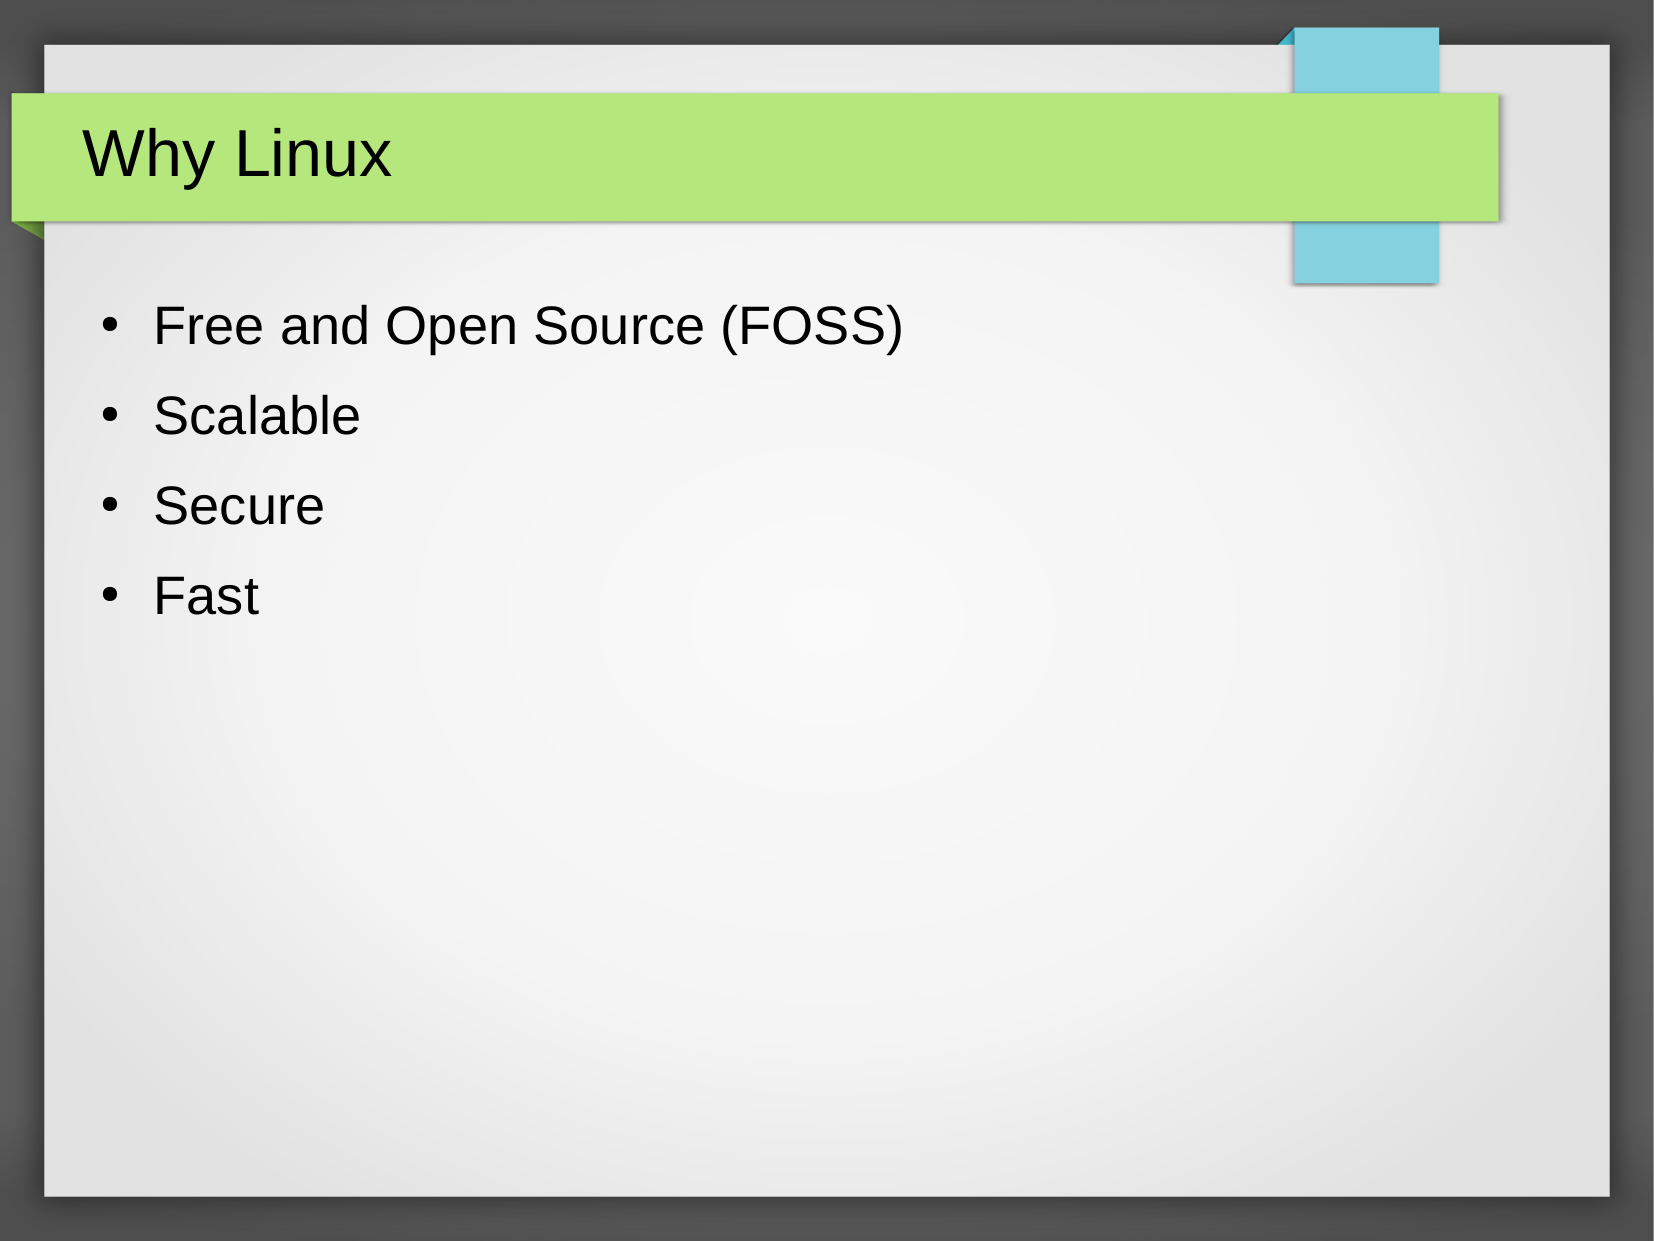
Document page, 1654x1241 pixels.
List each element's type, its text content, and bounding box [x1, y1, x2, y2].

picture [0, 0, 1654, 1241]
list Free and Open Source (FOSS) Scalable Secure Fast [82, 295, 1571, 1015]
title Why Linux [82, 94, 1264, 213]
